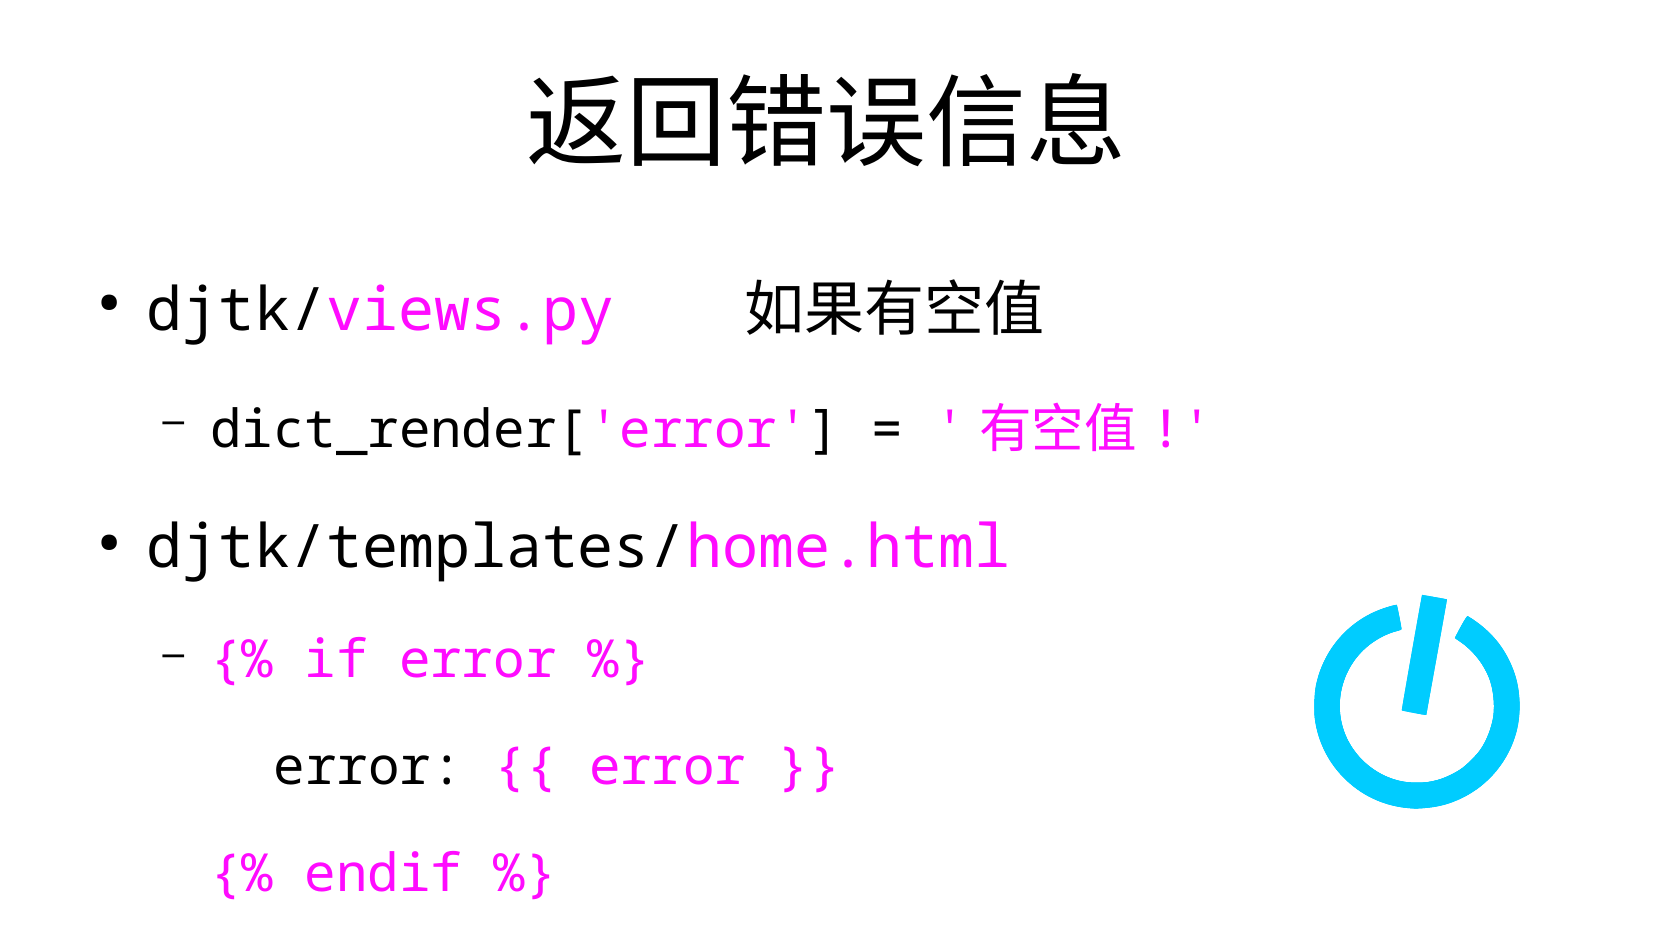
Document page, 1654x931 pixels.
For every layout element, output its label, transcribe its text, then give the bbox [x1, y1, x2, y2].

list djtk/views.py 如果有空值 dict_render['error'] = '有空值!' djtk/templates/home.html {% if error %} error: {{ error }} {% endif %} [82, 217, 1571, 910]
title 返回错误信息 [82, 37, 1571, 193]
